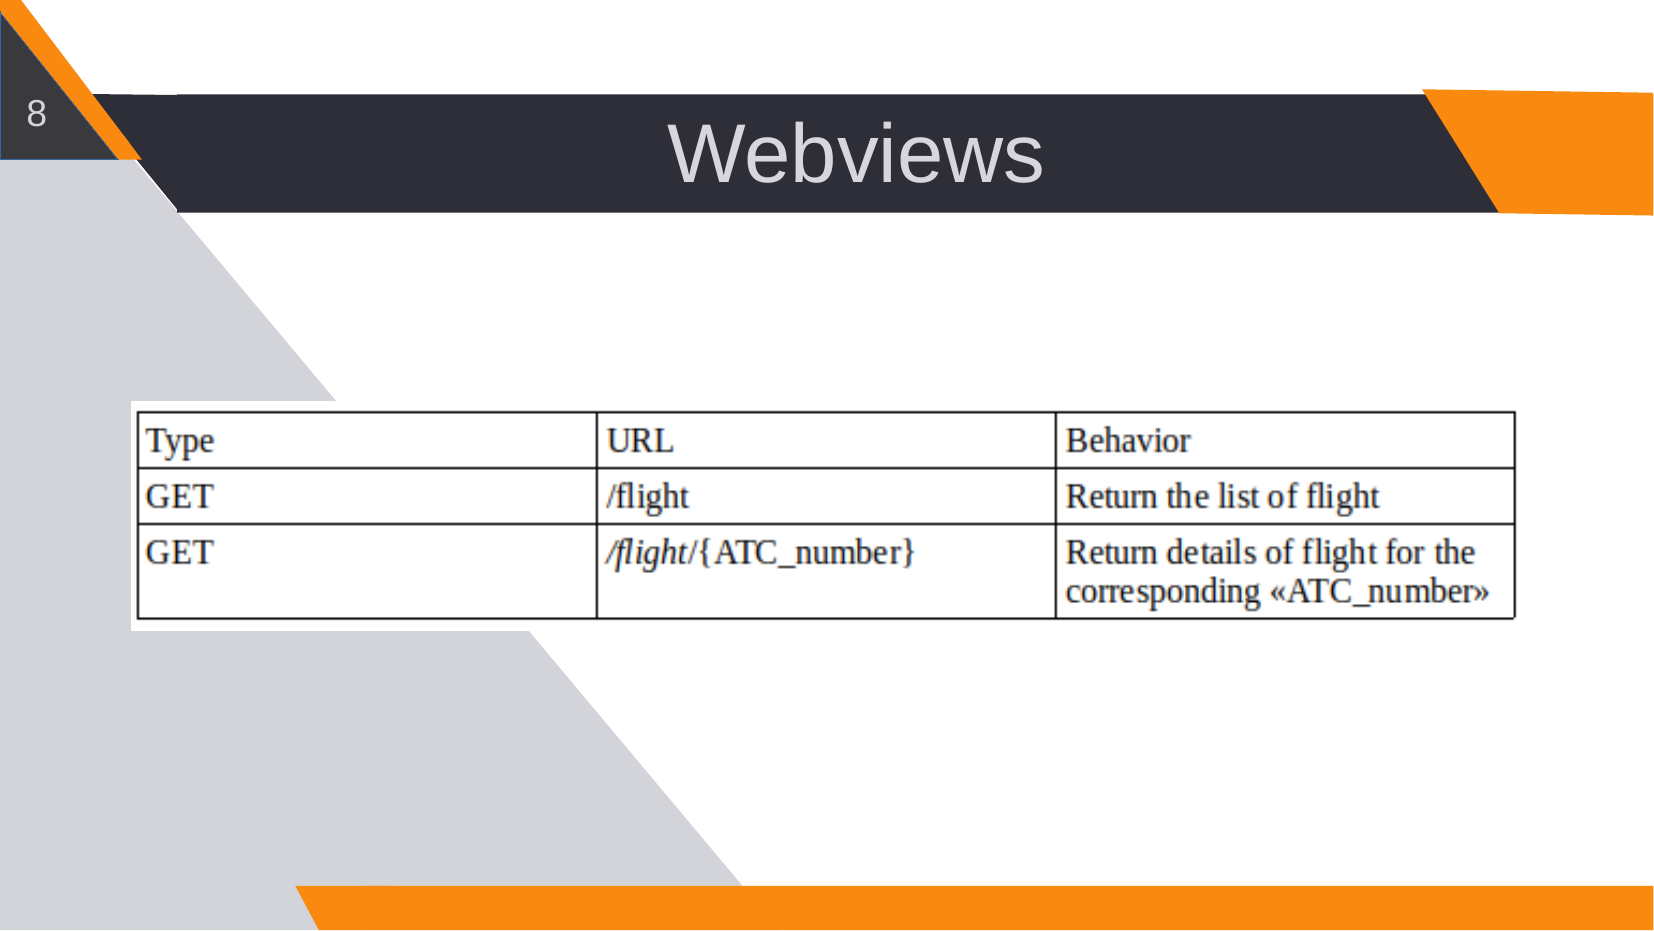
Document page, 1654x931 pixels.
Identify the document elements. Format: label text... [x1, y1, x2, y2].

picture [131, 401, 1525, 631]
text_box [0, 0, 1654, 931]
text_box Webviews [177, 94, 1498, 213]
text_box [1421, 89, 1654, 216]
text_box 8 [11, 84, 48, 142]
